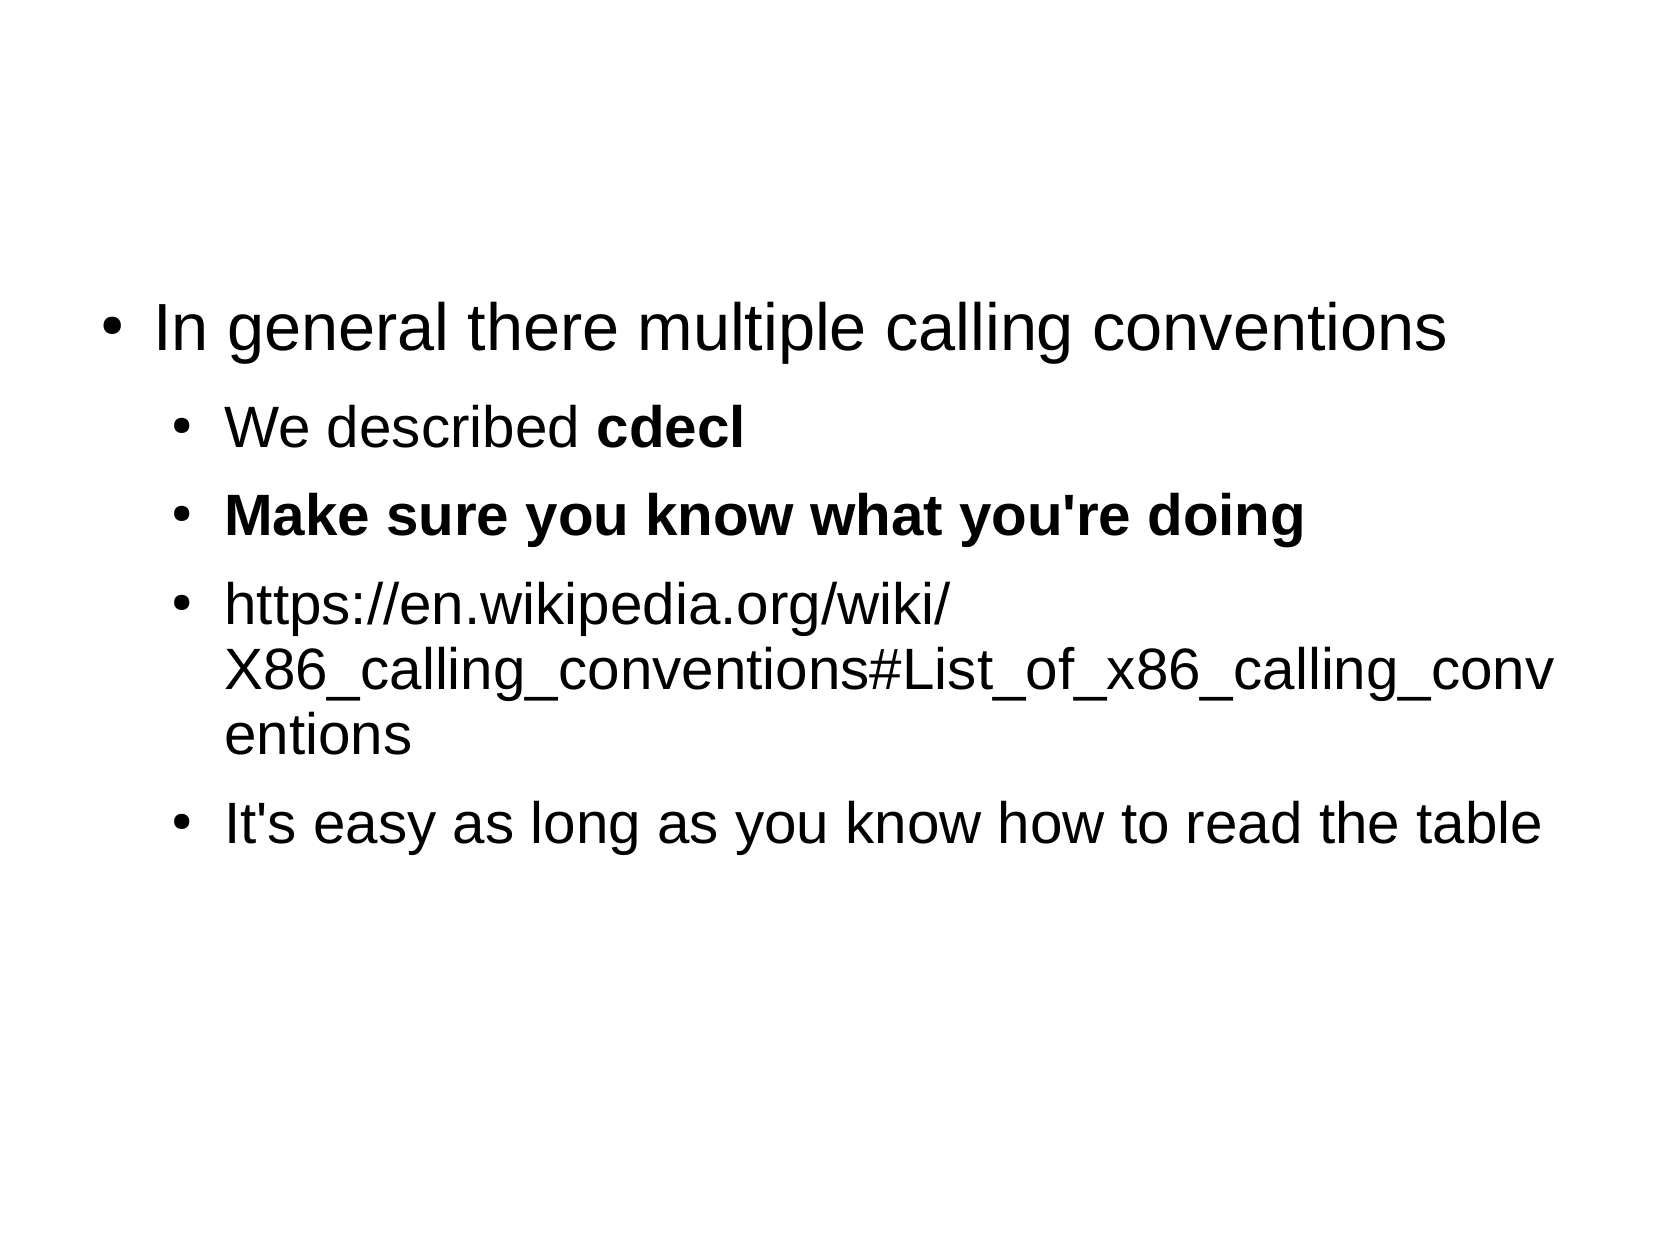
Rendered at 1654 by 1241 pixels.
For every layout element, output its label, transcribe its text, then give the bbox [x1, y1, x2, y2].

list In general there multiple calling conventions We described cdecl Make sure you know what you're doing https://en.wikipedia.org/wiki/X86_calling_conventions#List_of_x86_calling_conventions It's easy as long as you know how to read the table [82, 290, 1571, 1010]
